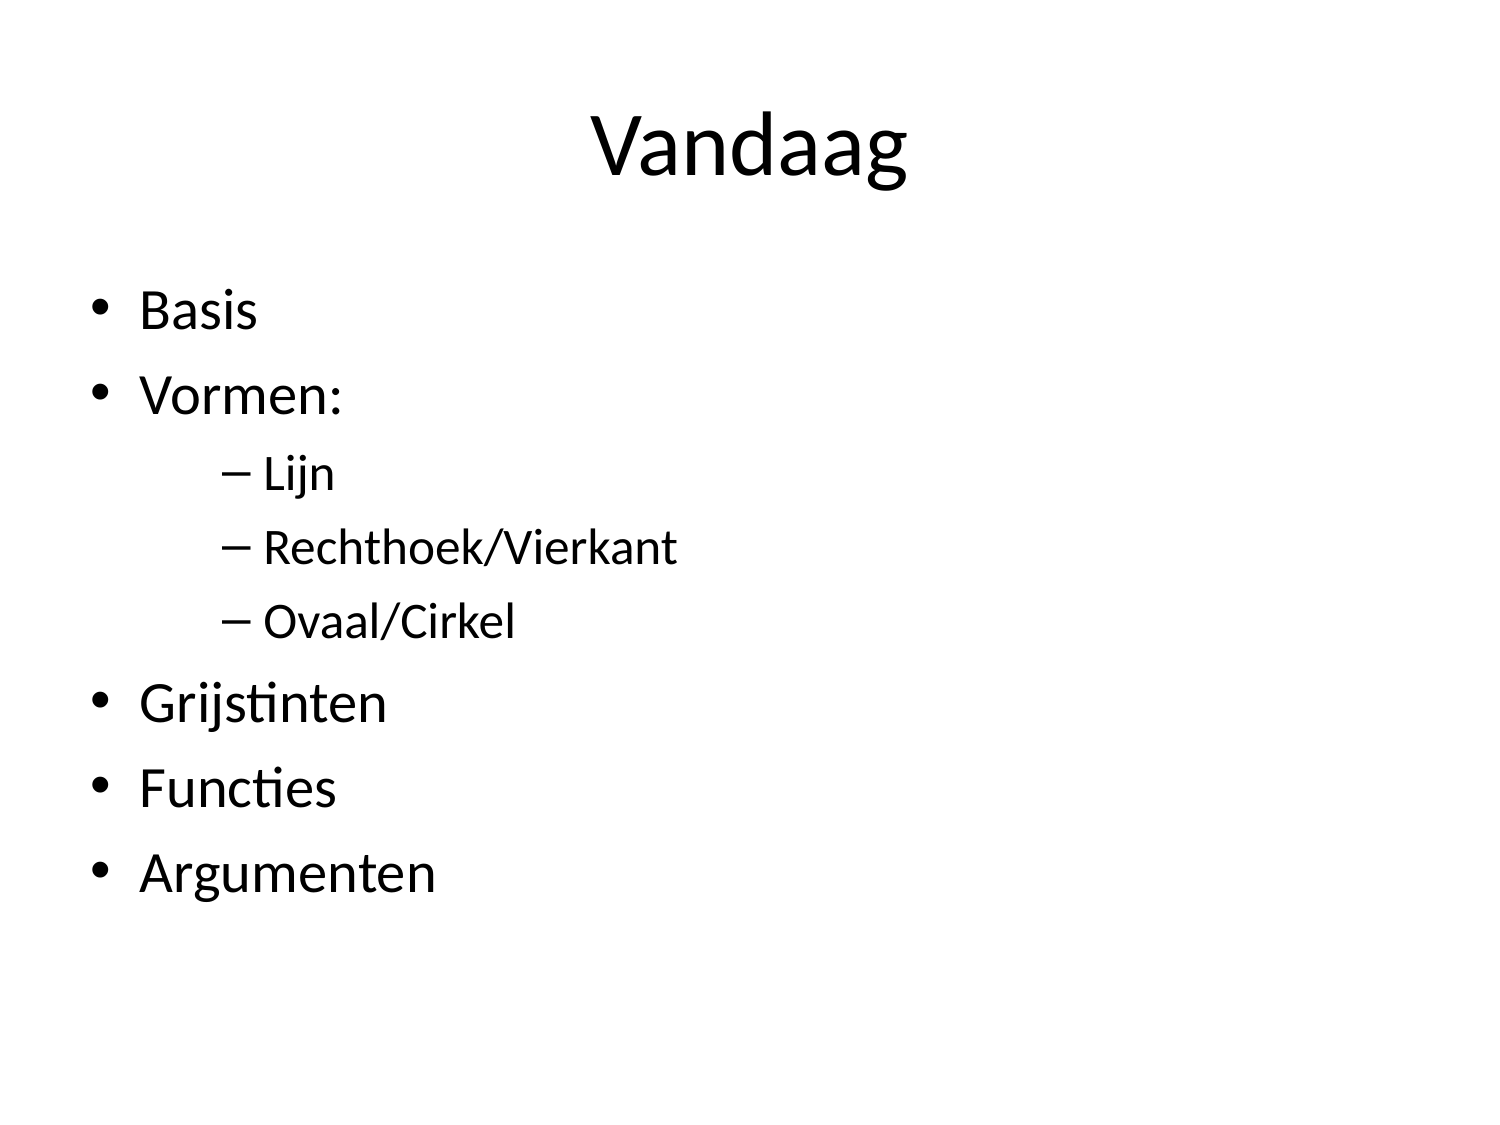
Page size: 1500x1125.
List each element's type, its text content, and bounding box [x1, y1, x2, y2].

title Vandaag [75, 45, 1426, 233]
list Basis Vormen: Lijn Rechthoek/Vierkant Ovaal/Cirkel Grijstinten Functies Argumenten [75, 263, 1425, 916]
